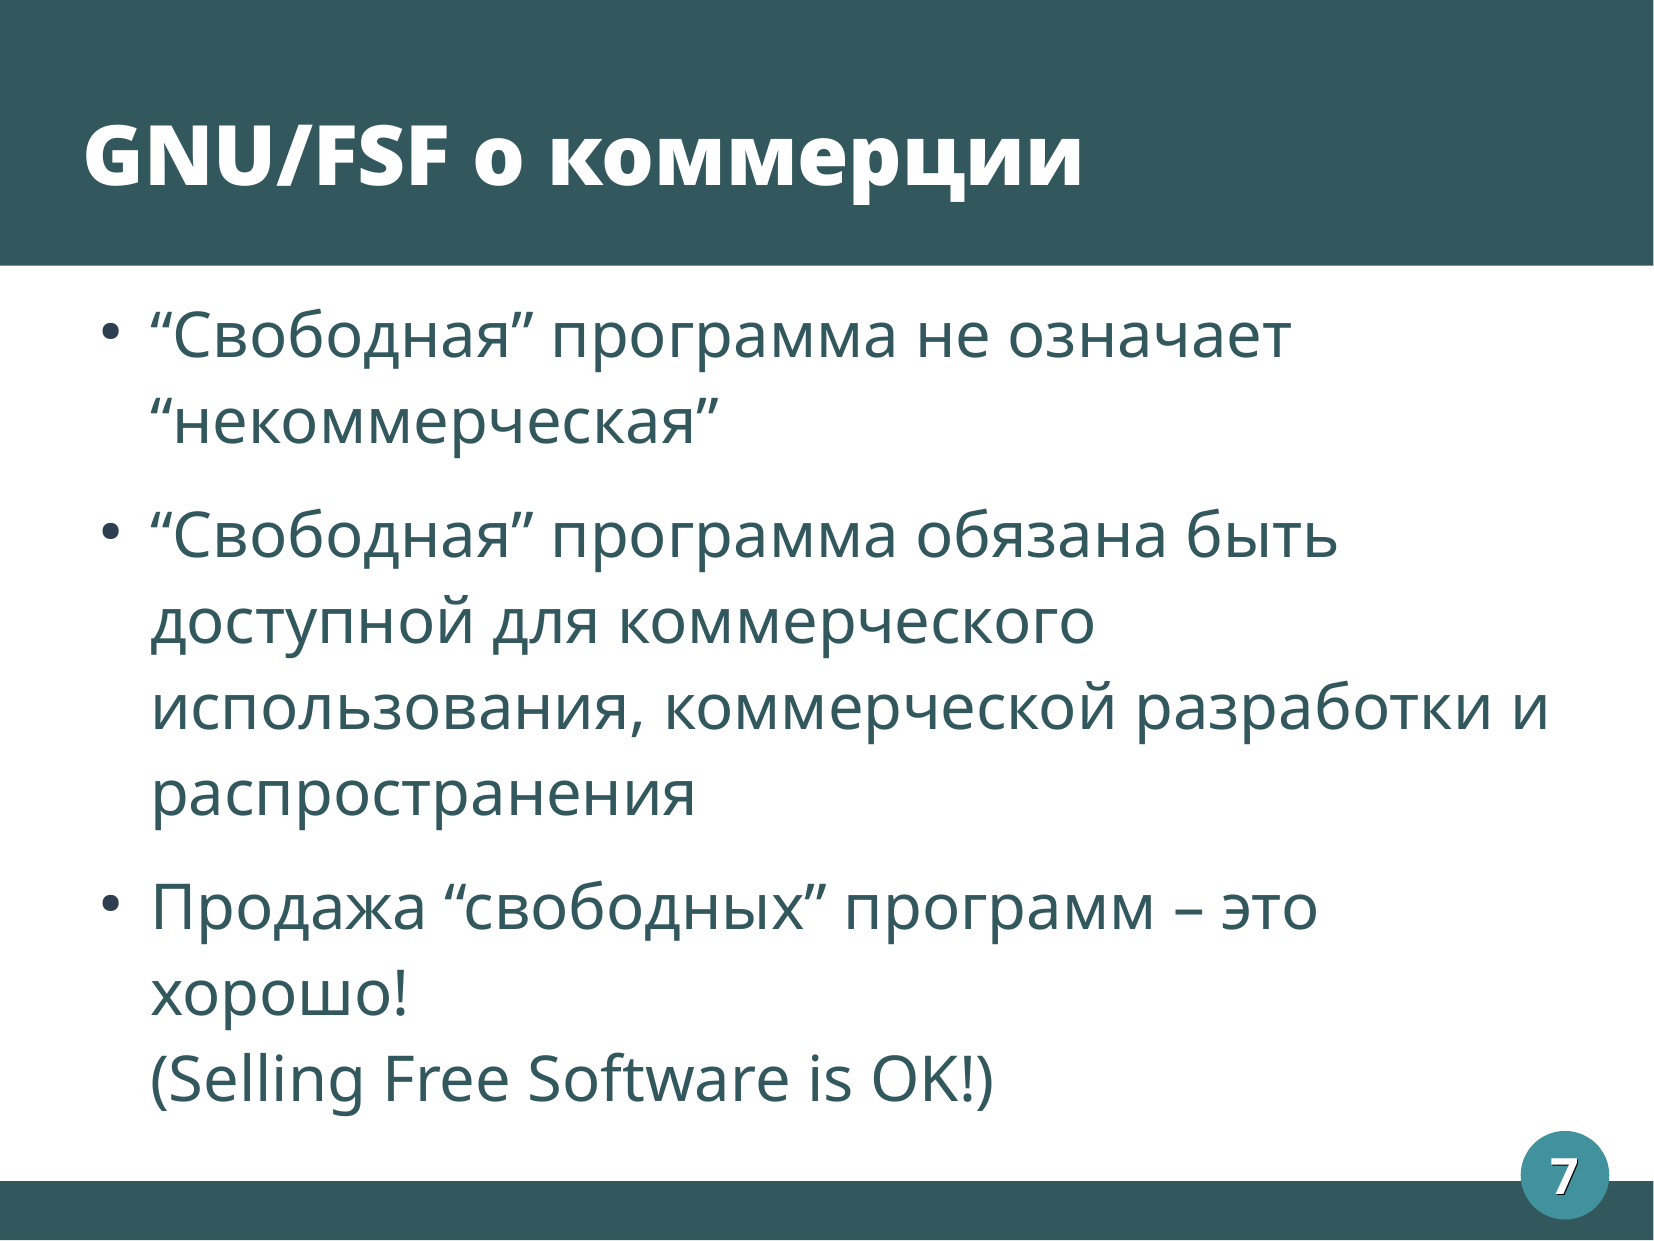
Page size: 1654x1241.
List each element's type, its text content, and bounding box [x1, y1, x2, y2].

list “Свободная” программа не означает “некоммерческая” “Свободная” программа обязана быть доступной для коммерческого использования, коммерческой разработки и распространения Продажа “свободных” программ – это хорошо! (Selling Free Software is OK!) [82, 290, 1571, 1126]
title GNU/FSF о коммерции [82, 49, 1571, 257]
